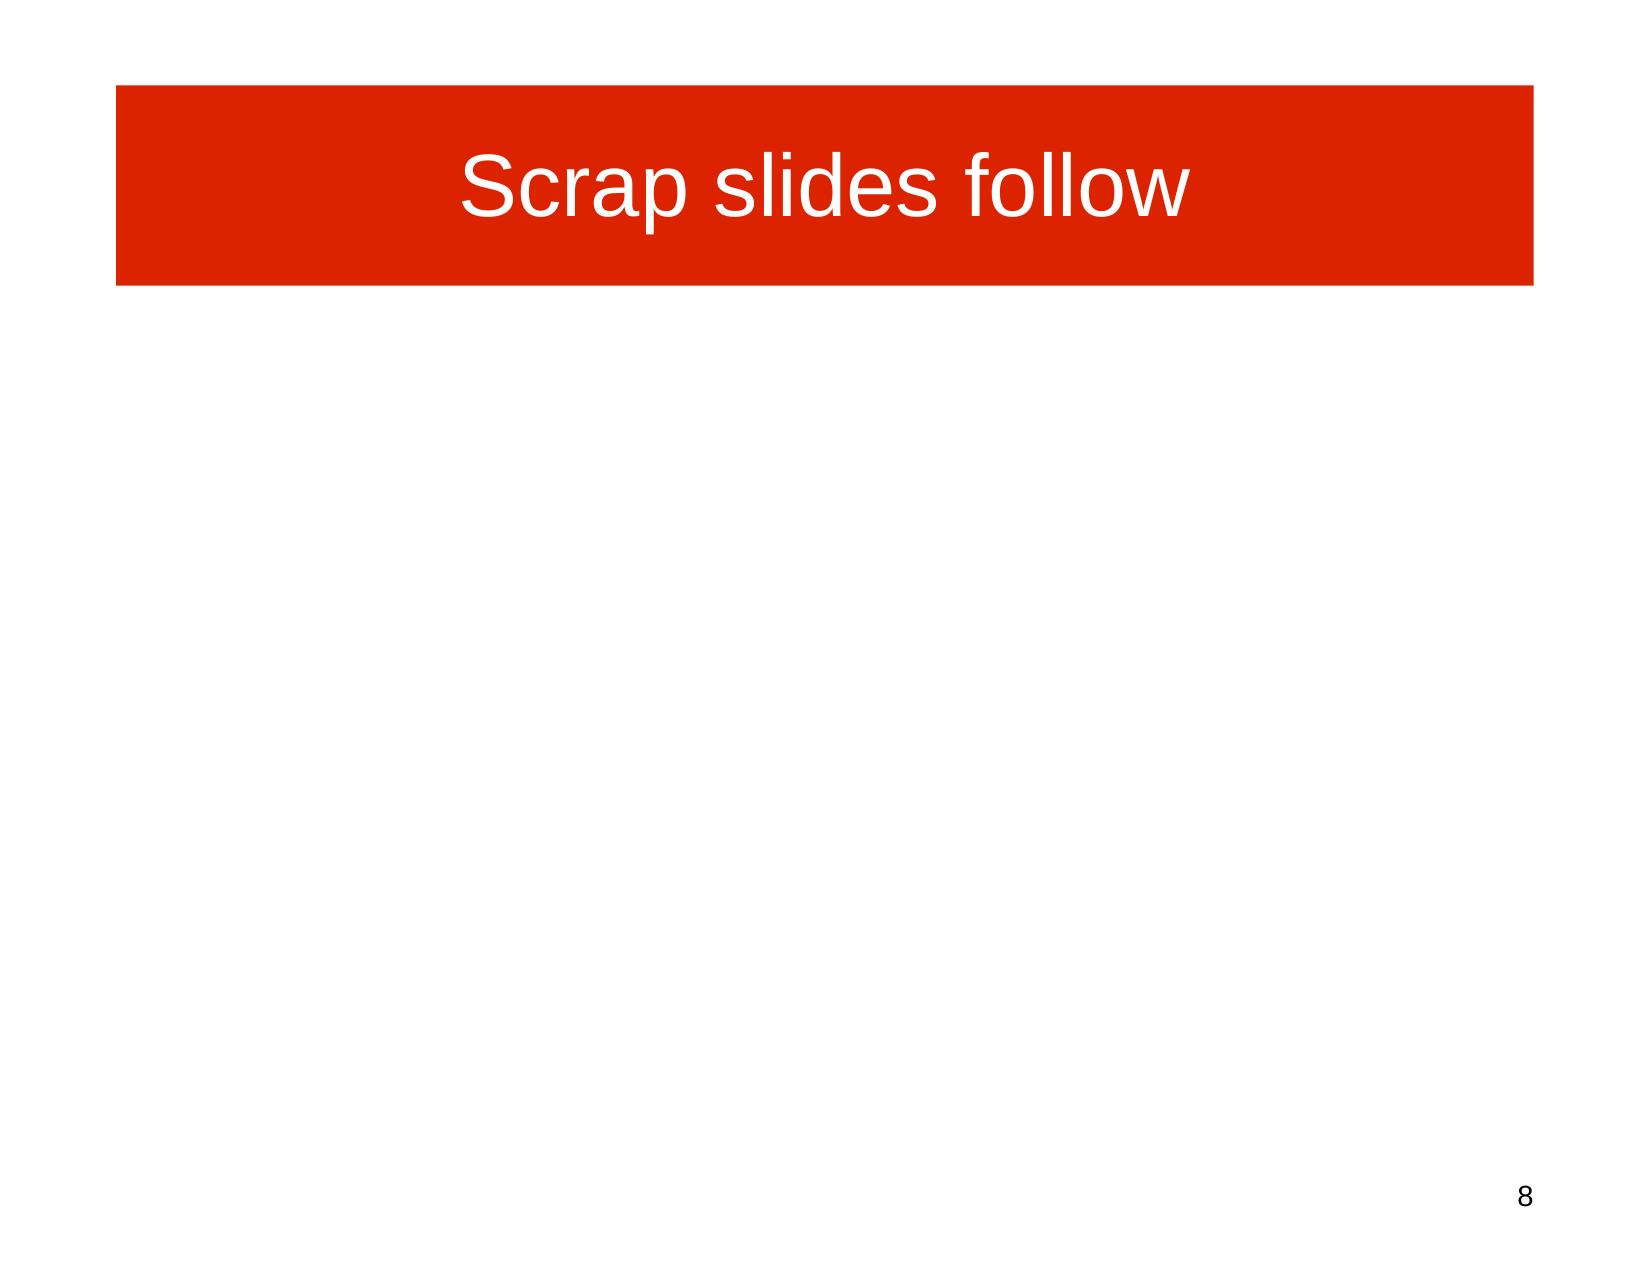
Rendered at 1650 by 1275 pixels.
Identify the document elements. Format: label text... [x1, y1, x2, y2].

title Scrap slides follow [116, 85, 1534, 286]
